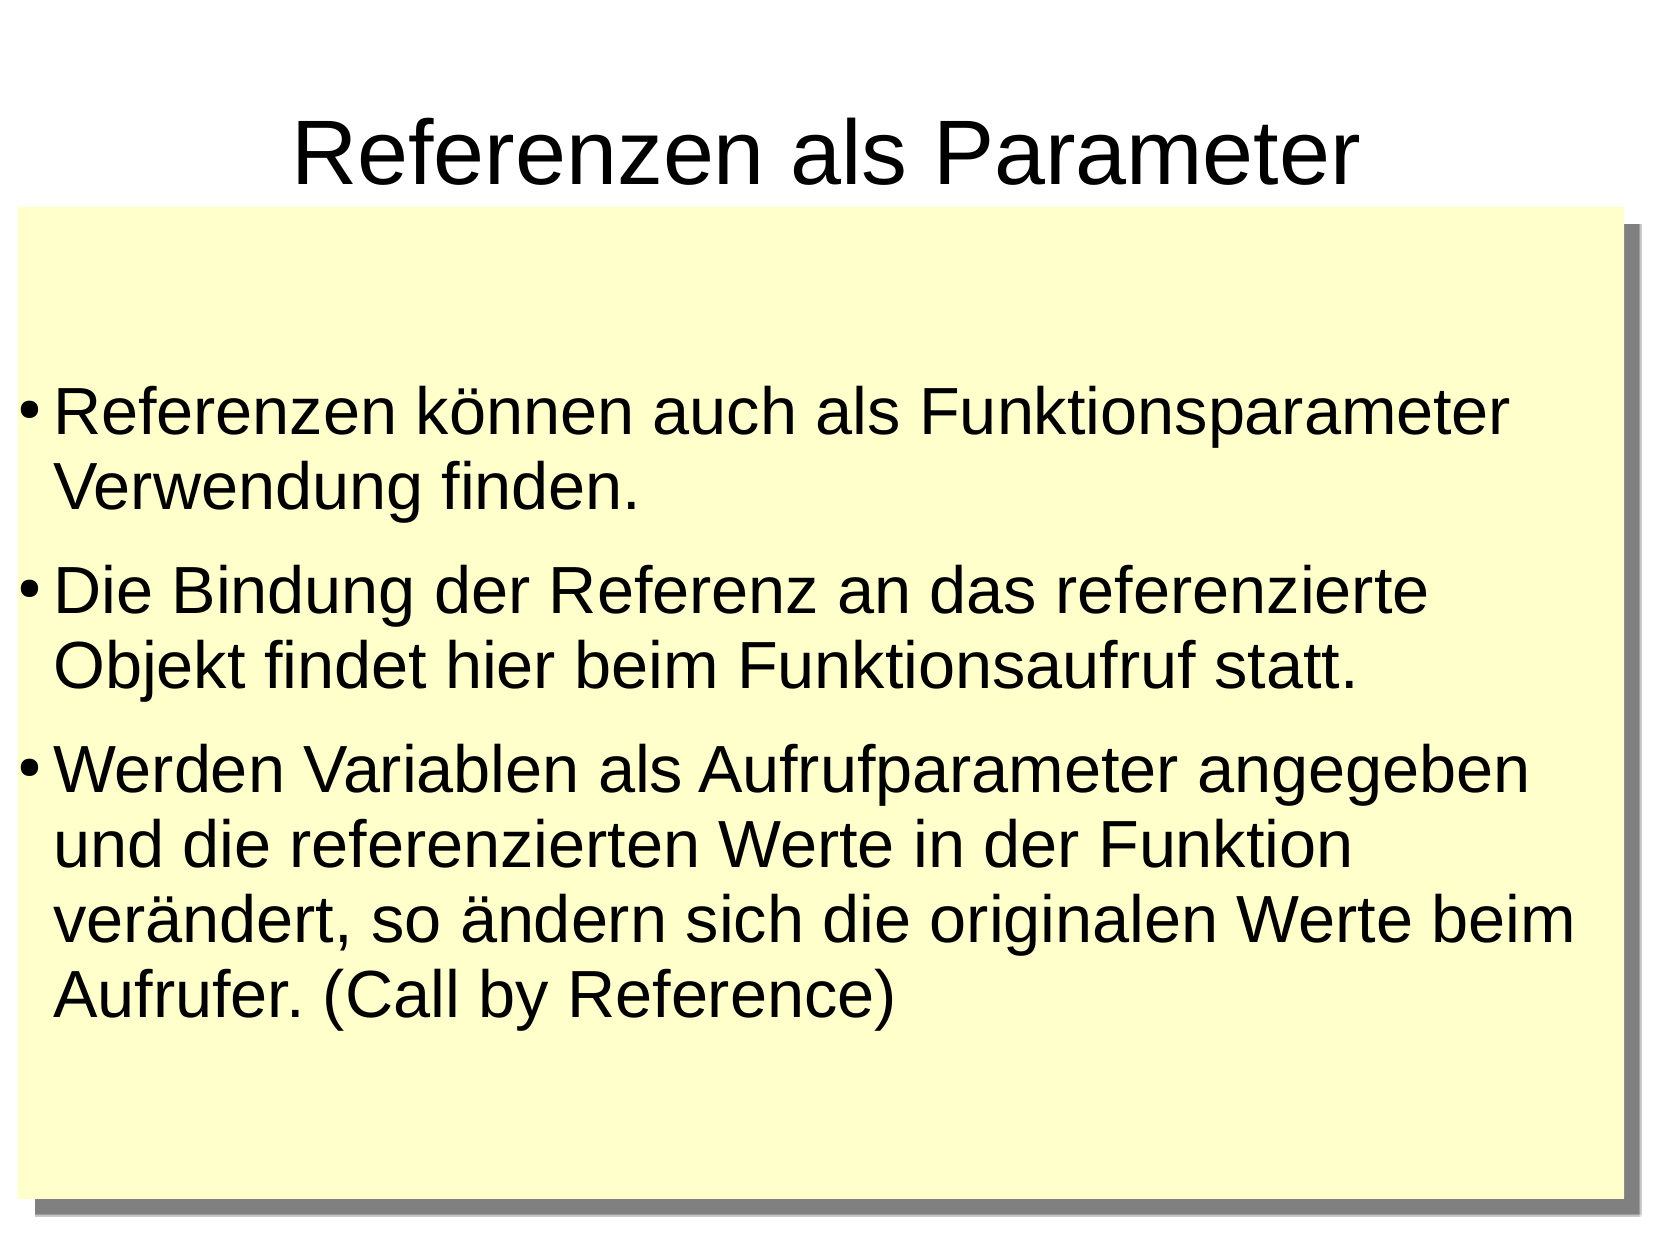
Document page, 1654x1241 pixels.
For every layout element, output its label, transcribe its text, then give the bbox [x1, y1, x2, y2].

subtitle Referenzen können auch als Funktionsparameter Verwendung finden. Die Bindung der Referenz an das referenzierte Objekt findet hier beim Funktionsaufruf statt. Werden Variablen als Aufrufparameter angegeben und die referenzierten Werte in der Funktion verändert, so ändern sich die originalen Werte beim Aufrufer. (Call by Reference) [17, 206, 1625, 1199]
title Referenzen als Parameter [82, 49, 1571, 206]
